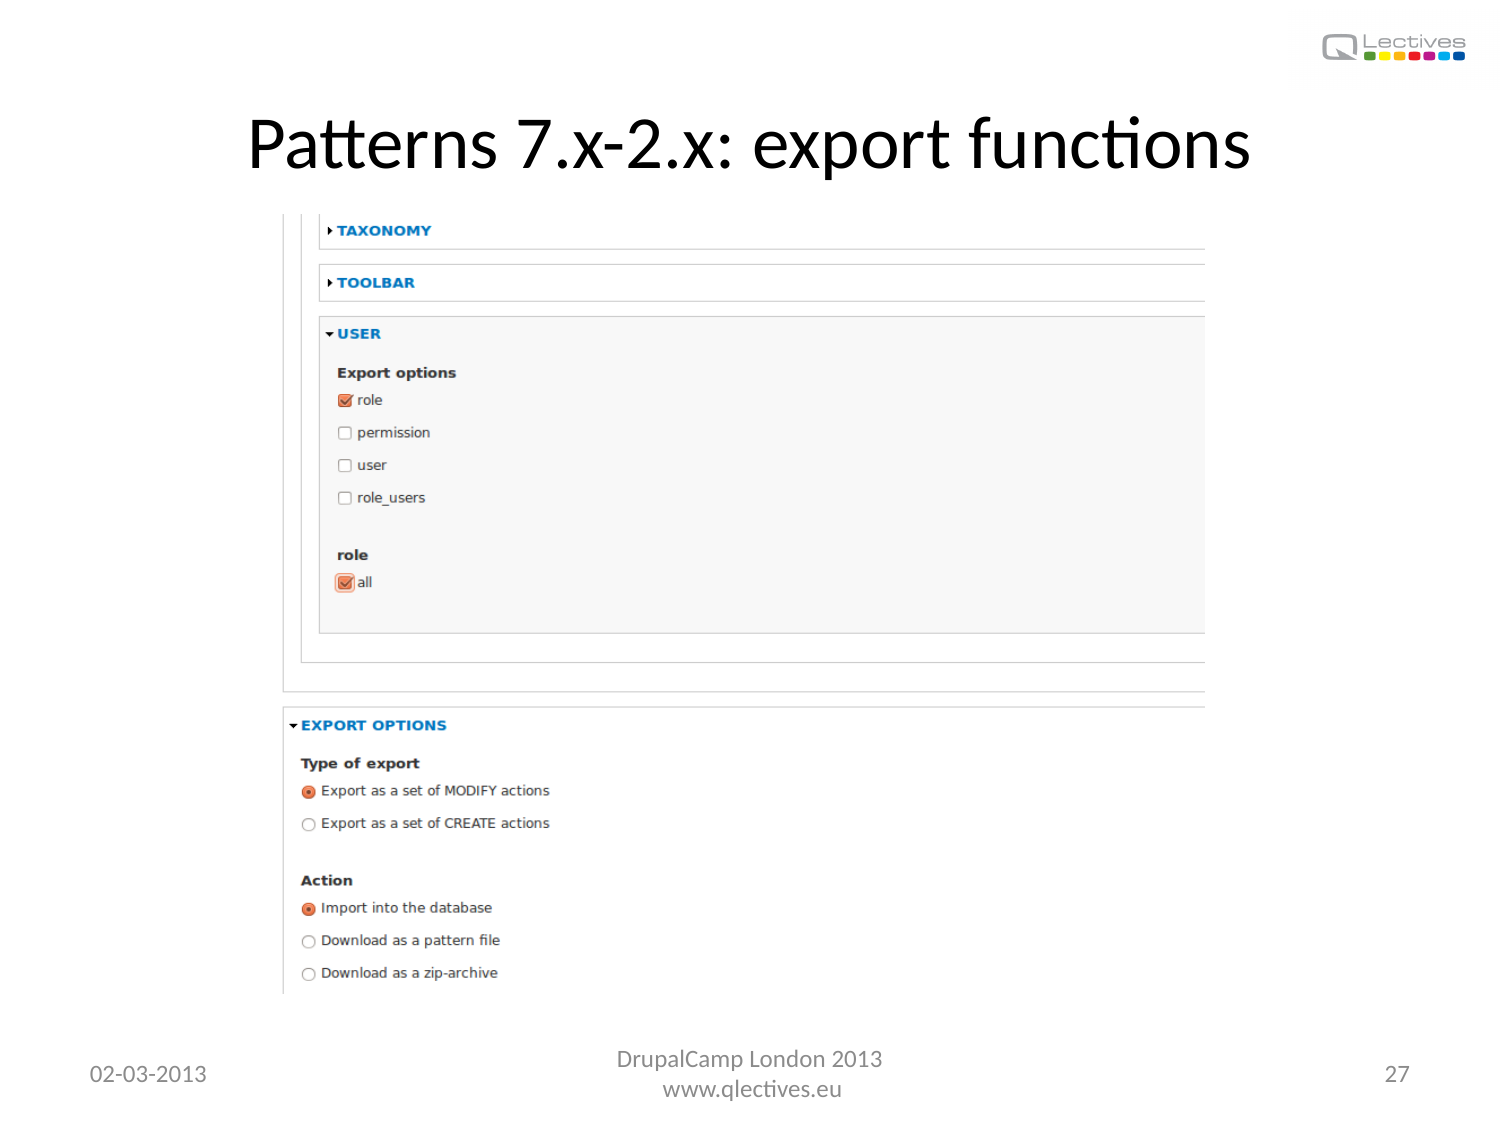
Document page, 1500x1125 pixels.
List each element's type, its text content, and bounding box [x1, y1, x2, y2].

text_box Patterns 7.x-2.x: export functions [75, 45, 1425, 233]
text_box 02-03-2013 [74, 1042, 425, 1103]
picture [1288, 9, 1500, 90]
text_box DrupalCamp London 2013 www.qlectives.eu [512, 1042, 988, 1103]
picture [259, 214, 1205, 994]
text_box <number> [1074, 1042, 1425, 1103]
